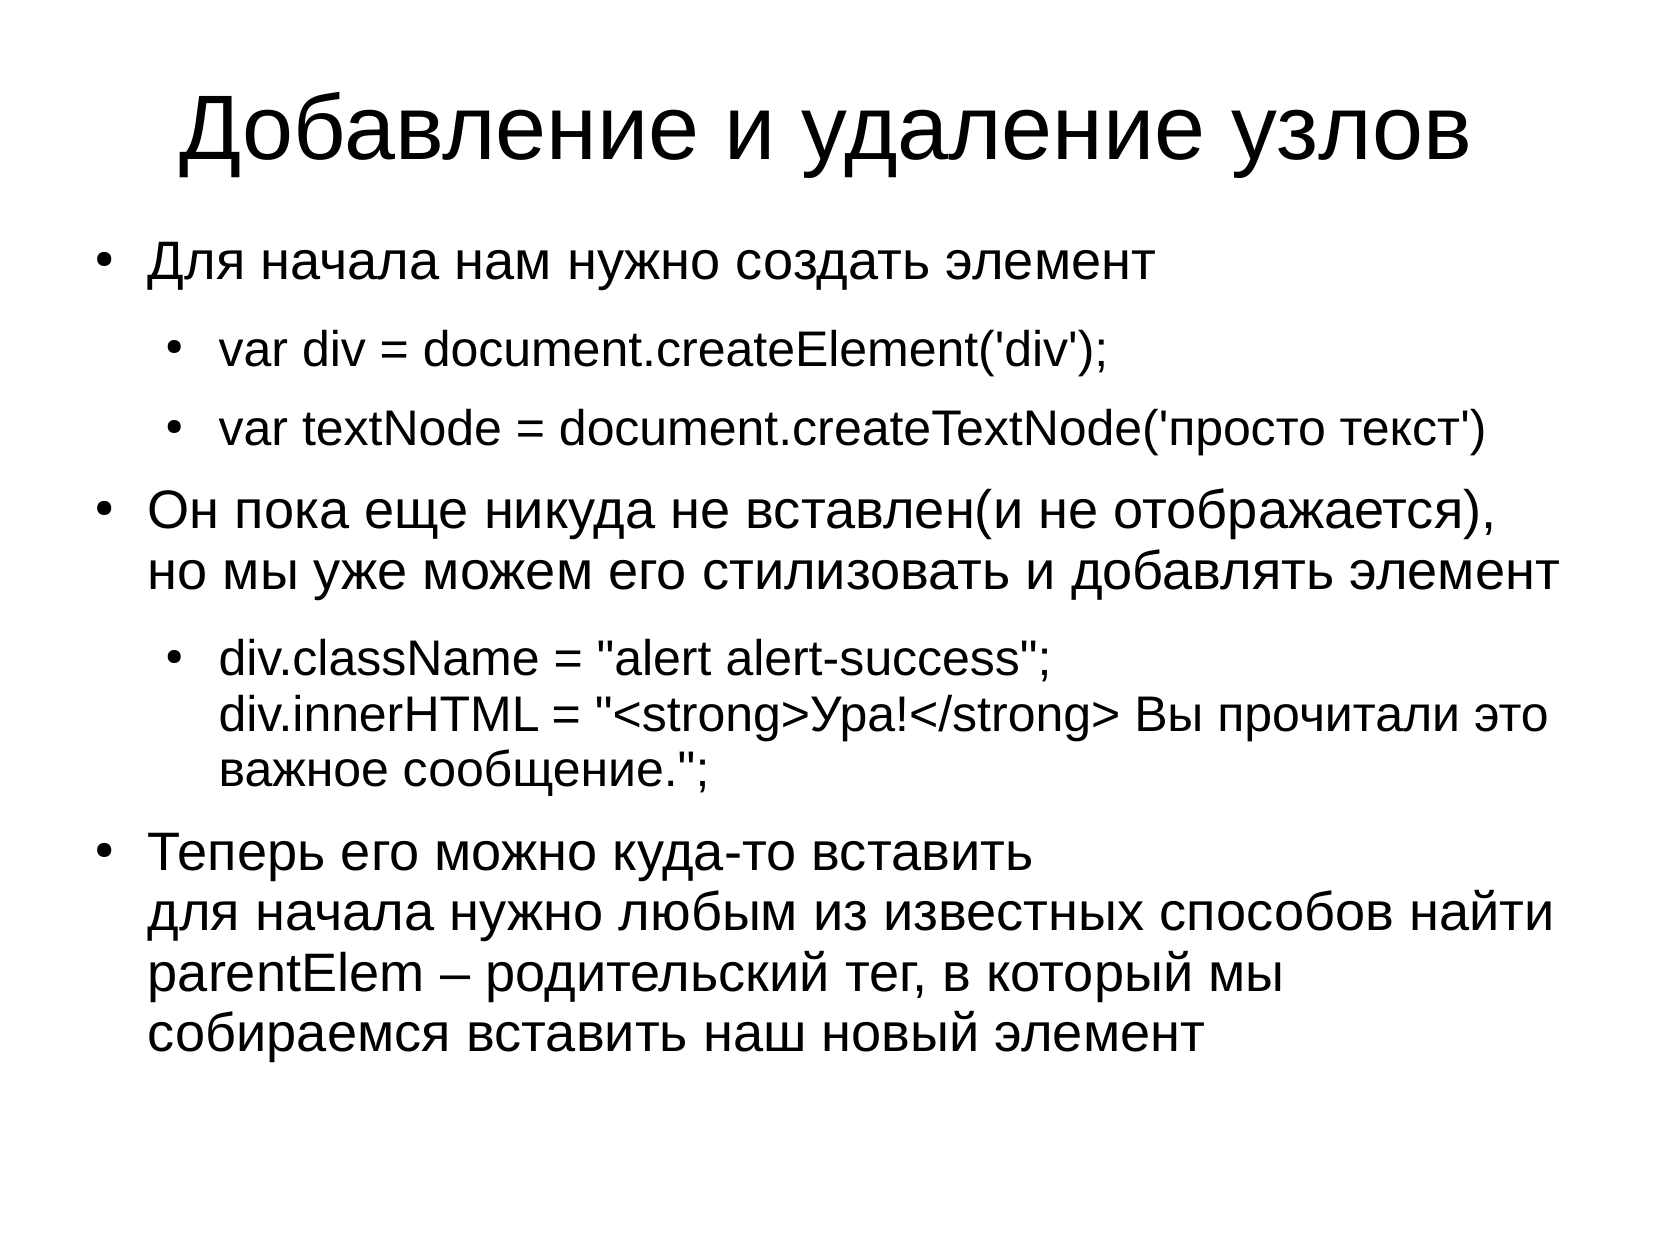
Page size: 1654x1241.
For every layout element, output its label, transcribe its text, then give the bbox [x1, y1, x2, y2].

list Для начала нам нужно создать элемент var div = document.createElement('div'); var textNode = document.createTextNode('просто текст') Он пока еще никуда не вставлен(и не отображается), но мы уже можем его стилизовать и добавлять элемент div.className = "alert alert-success"; div.innerHTML = "<strong>Ура!</strong> Вы прочитали это важное сообщение."; Теперь его можно куда-то вставить для начала нужно любым из известных способов найти parentElem – родительский тег, в который мы собираемся вставить наш новый элемент [76, 230, 1565, 1182]
title Добавление и удаление узлов [82, 49, 1571, 207]
